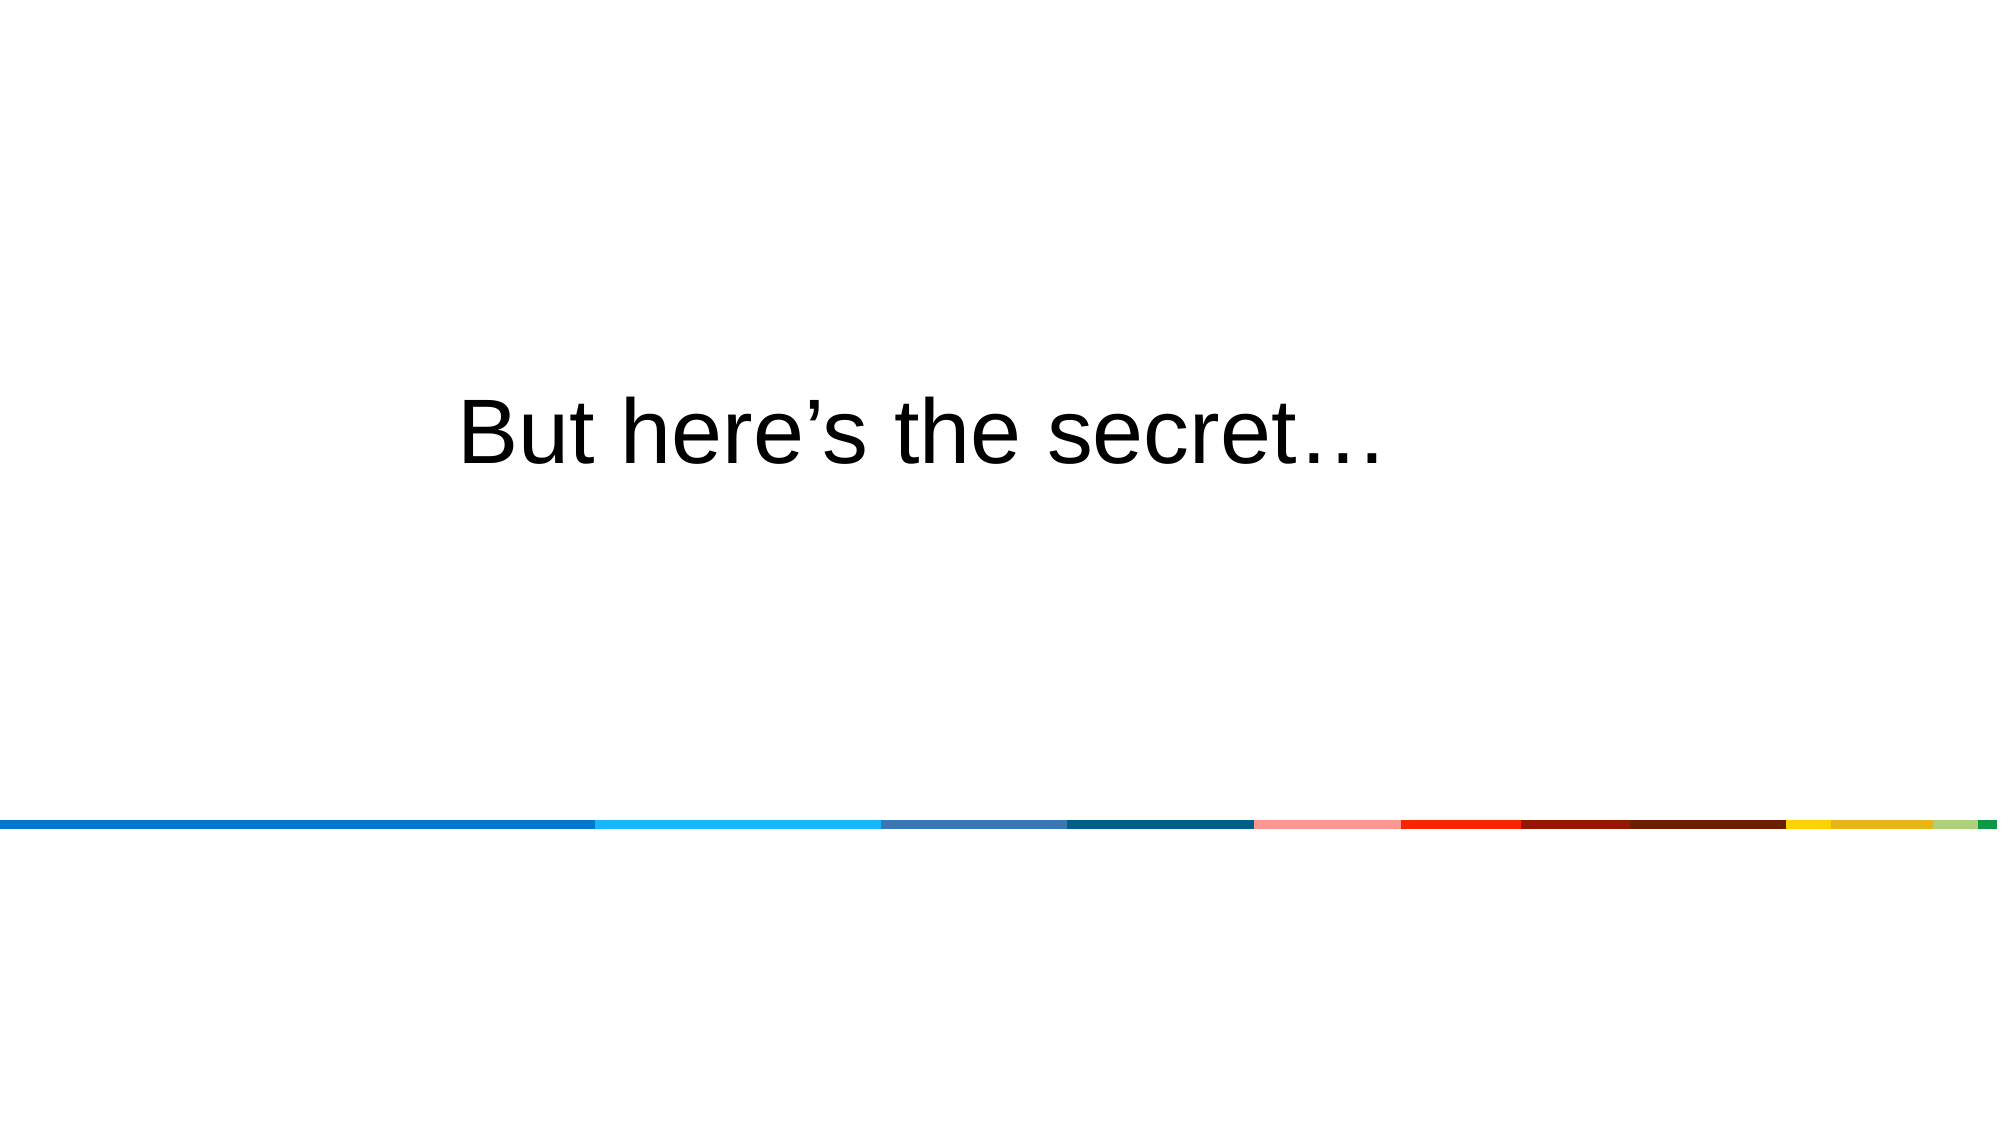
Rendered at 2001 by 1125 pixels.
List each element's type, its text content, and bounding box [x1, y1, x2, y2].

text_box But here’s the secret… [61, 324, 1787, 543]
text_box [0, 820, 1997, 829]
